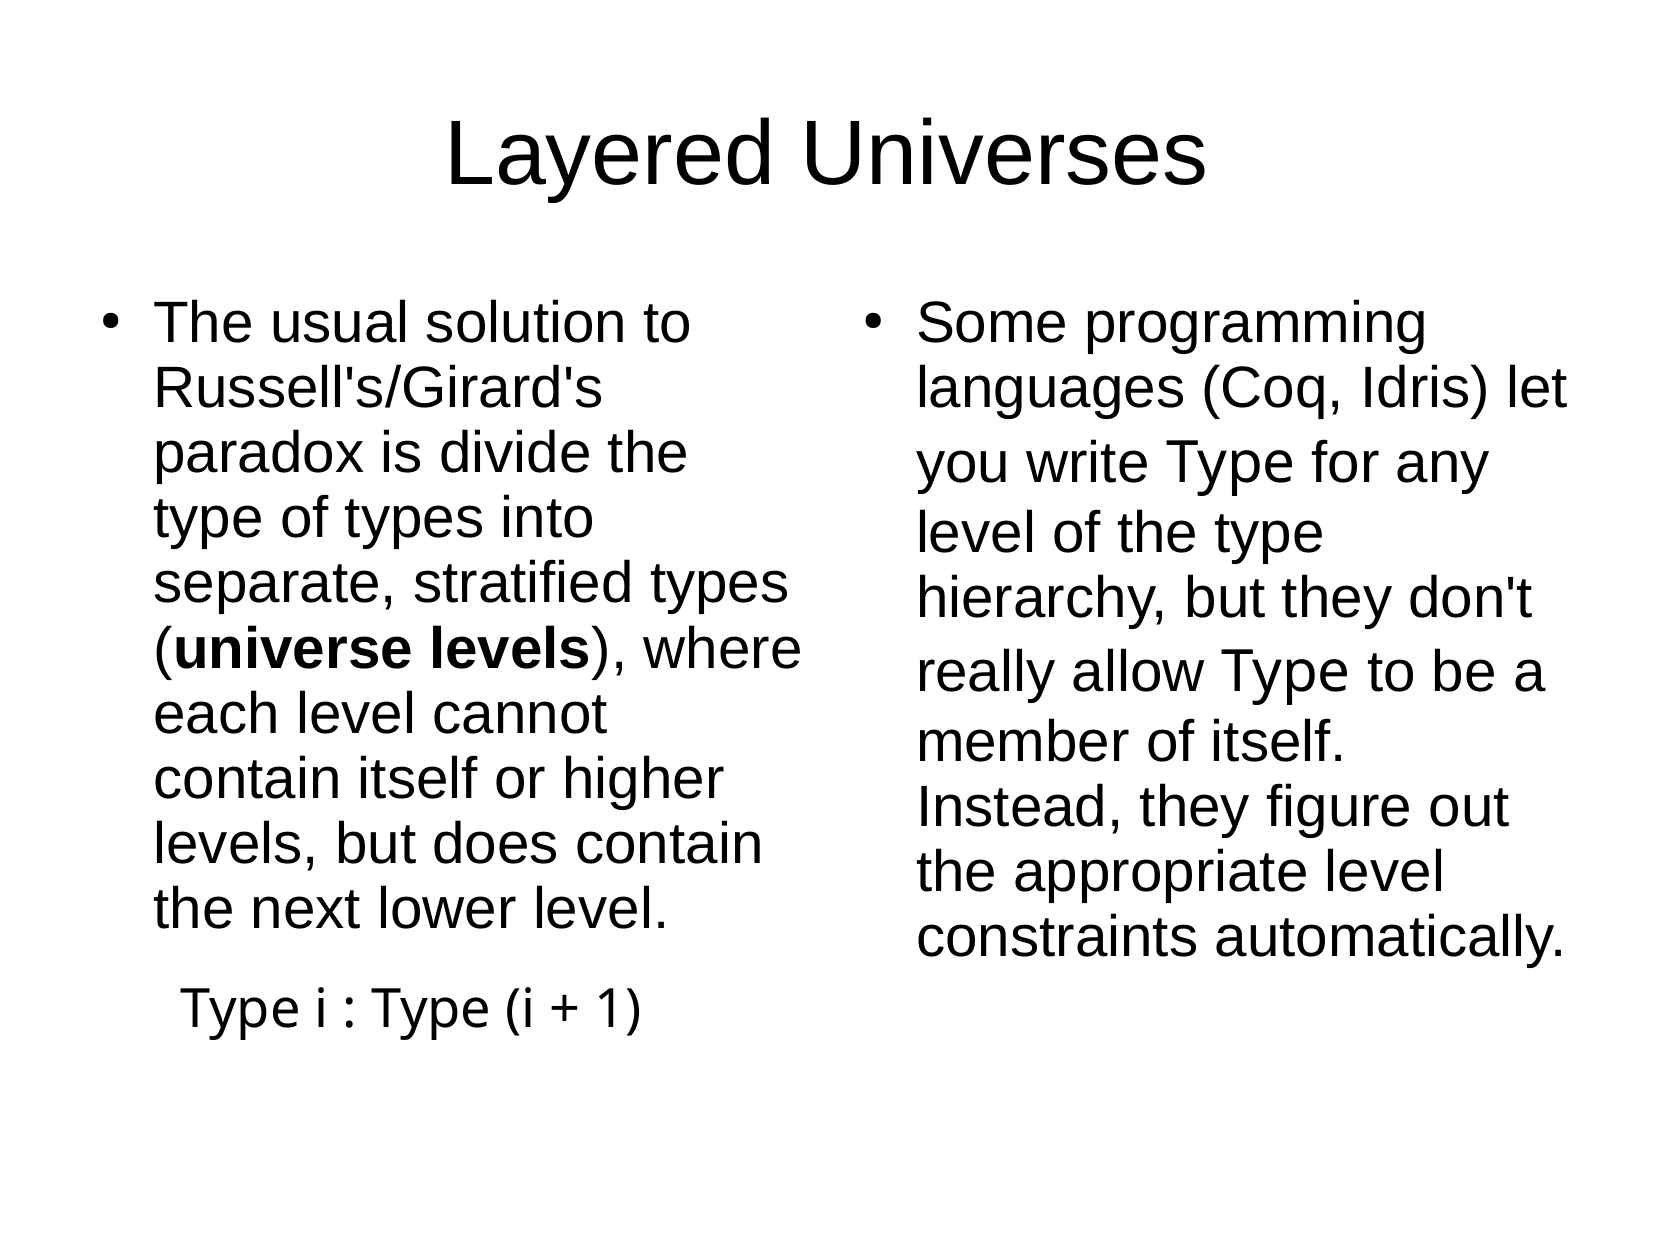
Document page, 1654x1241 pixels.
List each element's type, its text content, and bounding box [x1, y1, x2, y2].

list Some programming languages (Coq, Idris) let you write Type for any level of the type hierarchy, but they don't really allow Type to be a member of itself. Instead, they figure out the appropriate level constraints automatically. [845, 290, 1572, 1109]
title Layered Universes [82, 49, 1571, 257]
list The usual solution to Russell's/Girard's paradox is divide the type of types into separate, stratified types (universe levels), where each level cannot contain itself or higher levels, but does contain the next lower level. Type i : Type (i + 1) [82, 290, 809, 1109]
